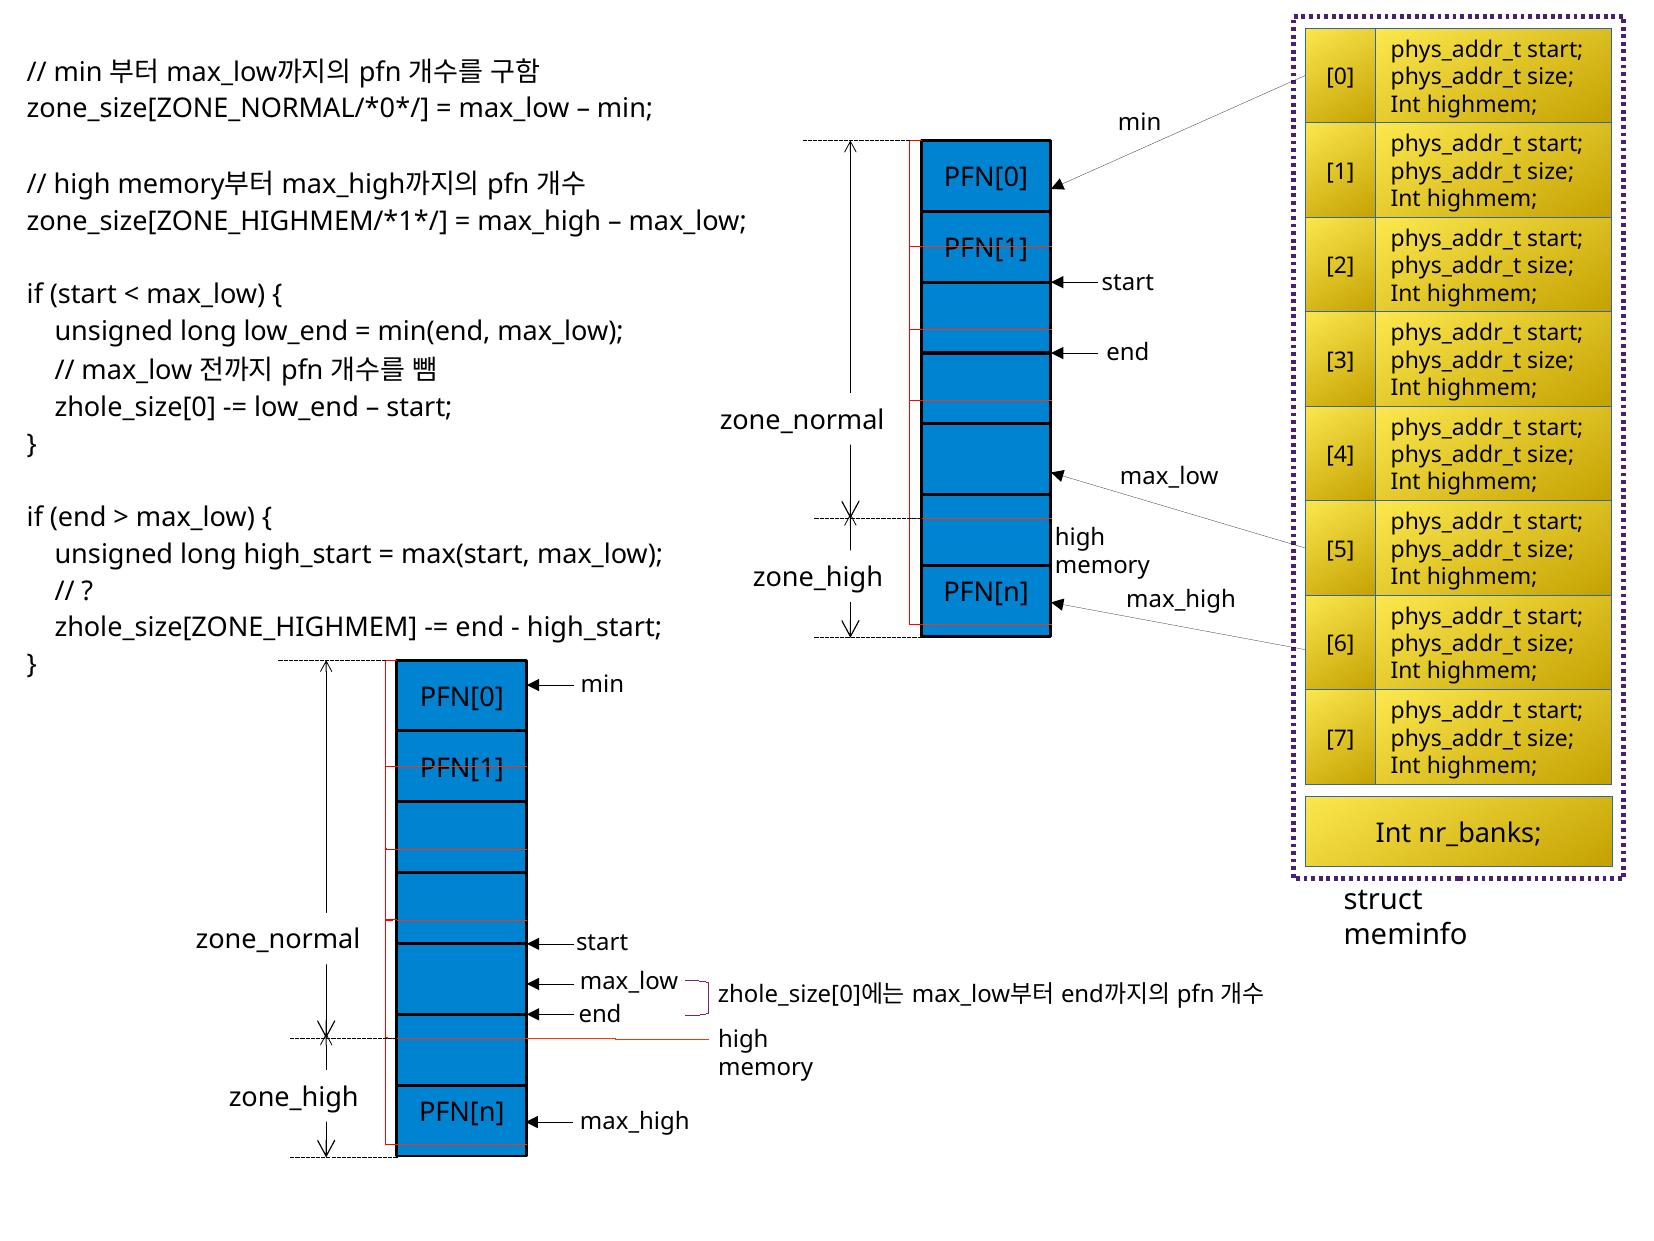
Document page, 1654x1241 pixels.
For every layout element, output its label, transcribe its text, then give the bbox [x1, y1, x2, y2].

text_box [921, 330, 1051, 400]
text_box [396, 801, 527, 849]
text_box end [1086, 329, 1170, 373]
text_box zone_normal [851, 393, 903, 440]
text_box [396, 850, 527, 1038]
text_box PFN[n] [921, 625, 1051, 637]
text_box phys_addr_t start; phys_addr_t size; Int highmem; [1376, 311, 1612, 406]
text_box max_high [1110, 576, 1252, 620]
text_box [0] [1305, 28, 1376, 122]
text_box phys_addr_t start; phys_addr_t size; Int highmem; [1376, 500, 1612, 596]
text_box [2] [1305, 218, 1376, 311]
text_box high memory [1039, 513, 1217, 557]
text_box end [558, 990, 642, 1034]
text_box phys_addr_t start; phys_addr_t size; Int highmem; [1376, 689, 1612, 785]
text_box PFN[0] [396, 660, 527, 730]
text_box [7] [1305, 689, 1376, 785]
text_box [6] [1305, 596, 1376, 689]
text_box min [561, 661, 644, 705]
text_box phys_addr_t start; phys_addr_t size; Int highmem; [1376, 218, 1612, 311]
text_box PFN[1] [396, 767, 527, 801]
text_box phys_addr_t start; phys_addr_t size; Int highmem; [1376, 28, 1612, 122]
text_box [5] [1305, 500, 1376, 596]
text_box [921, 282, 1051, 329]
text_box PFN[1] [921, 211, 1051, 246]
text_box [921, 401, 1051, 518]
text_box PFN[n] [396, 1085, 527, 1144]
text_box struct meminfo [1328, 872, 1565, 922]
text_box [1] [1305, 122, 1376, 218]
text_box start [1086, 258, 1170, 302]
text_box max_low [561, 958, 697, 1002]
text_box PFN[1] [396, 730, 527, 766]
text_box zhole_size[0]에는 max_low부터 end까지의 pfn 개수 [703, 971, 1335, 1015]
text_box zone_normal [177, 912, 379, 959]
text_box [4] [1305, 406, 1376, 500]
text_box // min 부터 max_low까지의 pfn 개수를 구함 zone_size[ZONE_NORMAL/*0*/] = max_low – min; // high memory부터 max_high까지의 pfn 개수 zone_size[ZONE_HIGHMEM/*1*/] = max_high – max_low; if (start < max_low) { unsigned long low_end = min(end, max_low); // max_low 전까지 pfn 개수를 뺌 zhole_size[0] -= low_end – start; } if (end > max_low) { unsigned long high_start = max(start, max_low); // ? zhole_size[ZONE_HIGHMEM] -= end - high_start; } [11, 42, 851, 620]
text_box PFN[n] [921, 565, 1051, 624]
text_box PFN[1] [921, 247, 1051, 282]
text_box [921, 519, 1051, 565]
text_box phys_addr_t start; phys_addr_t size; Int highmem; [1376, 406, 1612, 500]
text_box zone_high [851, 550, 904, 597]
text_box [3] [1305, 311, 1376, 406]
text_box [396, 1039, 527, 1085]
text_box Int nr_banks; [1305, 796, 1613, 867]
text_box high memory [703, 1015, 880, 1059]
text_box PFN[n] [396, 1145, 527, 1157]
text_box start [561, 919, 644, 958]
text_box phys_addr_t start; phys_addr_t size; Int highmem; [1376, 122, 1612, 218]
text_box phys_addr_t start; phys_addr_t size; Int highmem; [1376, 596, 1612, 689]
text_box max_high [561, 1098, 709, 1142]
text_box PFN[0] [921, 140, 1051, 211]
text_box max_low [1098, 453, 1241, 497]
text_box min [1098, 99, 1181, 142]
text_box zone_high [208, 1070, 380, 1117]
